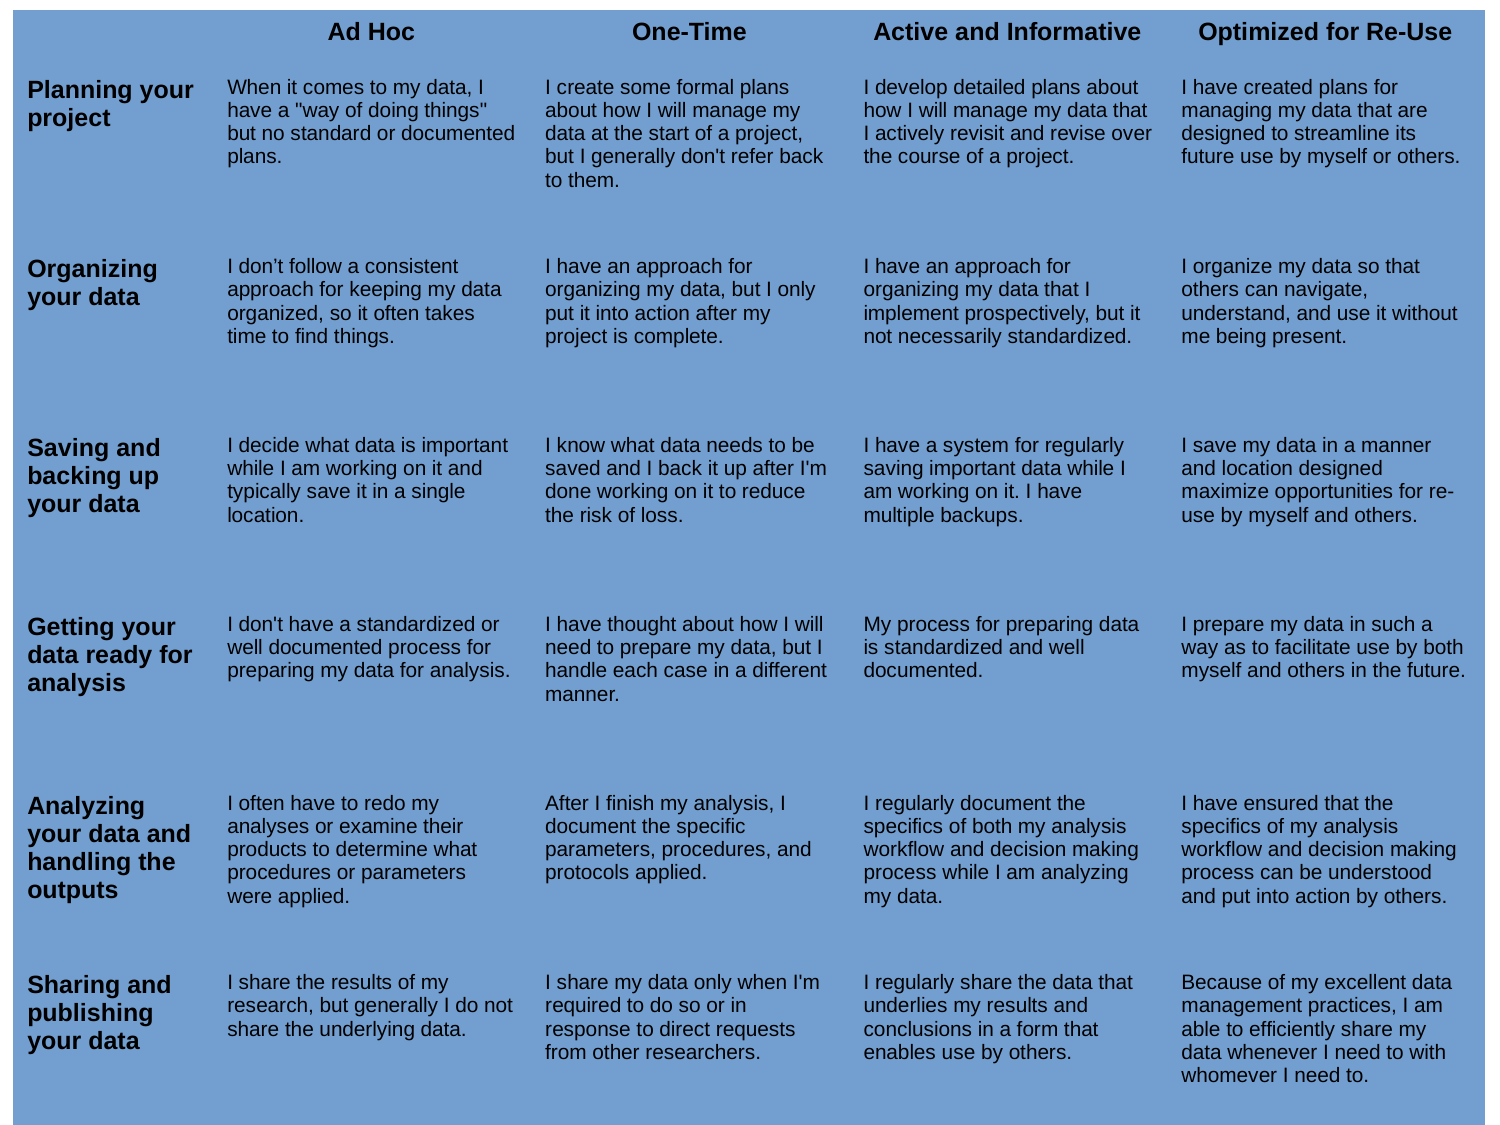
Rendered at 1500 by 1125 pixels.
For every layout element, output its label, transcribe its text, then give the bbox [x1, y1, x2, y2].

table_cell I often have to redo my analyses or examine their products to determine what procedures or parameters were applied. [212, 784, 530, 963]
table_cell I create some formal plans about how I will manage my data at the start of a project, but I generally don't refer back to them. [530, 68, 849, 247]
table_cell I have an approach for organizing my data that I implement prospectively, but it not necessarily standardized. [849, 247, 1167, 426]
table_cell I organize my data so that others can navigate, understand, and use it without me being present. [1167, 247, 1485, 426]
table_cell I have a system for regularly saving important data while I am working on it. I have multiple backups. [849, 426, 1167, 605]
table_cell I develop detailed plans about how I will manage my data that I actively revisit and revise over the course of a project. [849, 68, 1167, 247]
table_cell Planning your project [13, 68, 212, 247]
table_header Ad Hoc [212, 10, 530, 68]
table_cell I have an approach for organizing my data, but I only put it into action after my project is complete. [530, 247, 849, 426]
table_header [13, 10, 212, 68]
table_cell Getting your data ready for analysis [13, 605, 212, 784]
table_cell I have created plans for managing my data that are designed to streamline its future use by myself or others. [1167, 68, 1485, 247]
table_cell Analyzing your data and handling the outputs [13, 784, 212, 963]
table_cell Sharing and publishing your data [13, 963, 212, 1125]
table_header One-Time [530, 10, 849, 68]
table_cell Saving and backing up your data [13, 426, 212, 605]
table_cell I have ensured that the specifics of my analysis workflow and decision making process can be understood and put into action by others. [1167, 784, 1485, 963]
table_cell I don’t follow a consistent approach for keeping my data organized, so it often takes time to find things. [212, 247, 530, 426]
table_cell I know what data needs to be saved and I back it up after I'm done working on it to reduce the risk of loss. [530, 426, 849, 605]
table_cell Organizing your data [13, 247, 212, 426]
table_cell I prepare my data in such a way as to facilitate use by both myself and others in the future. [1167, 605, 1485, 784]
table_cell I decide what data is important while I am working on it and typically save it in a single location. [212, 426, 530, 605]
table_cell I share the results of my research, but generally I do not share the underlying data. [212, 963, 530, 1125]
table_header Active and Informative [849, 10, 1167, 68]
table_header Optimized for Re-Use [1167, 10, 1485, 68]
table_cell Because of my excellent data management practices, I am able to efficiently share my data whenever I need to with whomever I need to. [1167, 963, 1485, 1125]
table_cell My process for preparing data is standardized and well documented. [849, 605, 1167, 784]
table_cell I regularly document the specifics of both my analysis workflow and decision making process while I am analyzing my data. [849, 784, 1167, 963]
table_cell I don't have a standardized or well documented process for preparing my data for analysis. [212, 605, 530, 784]
table_cell I share my data only when I'm required to do so or in response to direct requests from other researchers. [530, 963, 849, 1125]
table_cell I regularly share the data that underlies my results and conclusions in a form that enables use by others. [849, 963, 1167, 1125]
table_cell After I finish my analysis, I document the specific parameters, procedures, and protocols applied. [530, 784, 849, 963]
table_cell When it comes to my data, I have a "way of doing things" but no standard or documented plans. [212, 68, 530, 247]
table_cell I save my data in a manner and location designed maximize opportunities for re-use by myself and others. [1167, 426, 1485, 605]
table_cell I have thought about how I will need to prepare my data, but I handle each case in a different manner. [530, 605, 849, 784]
